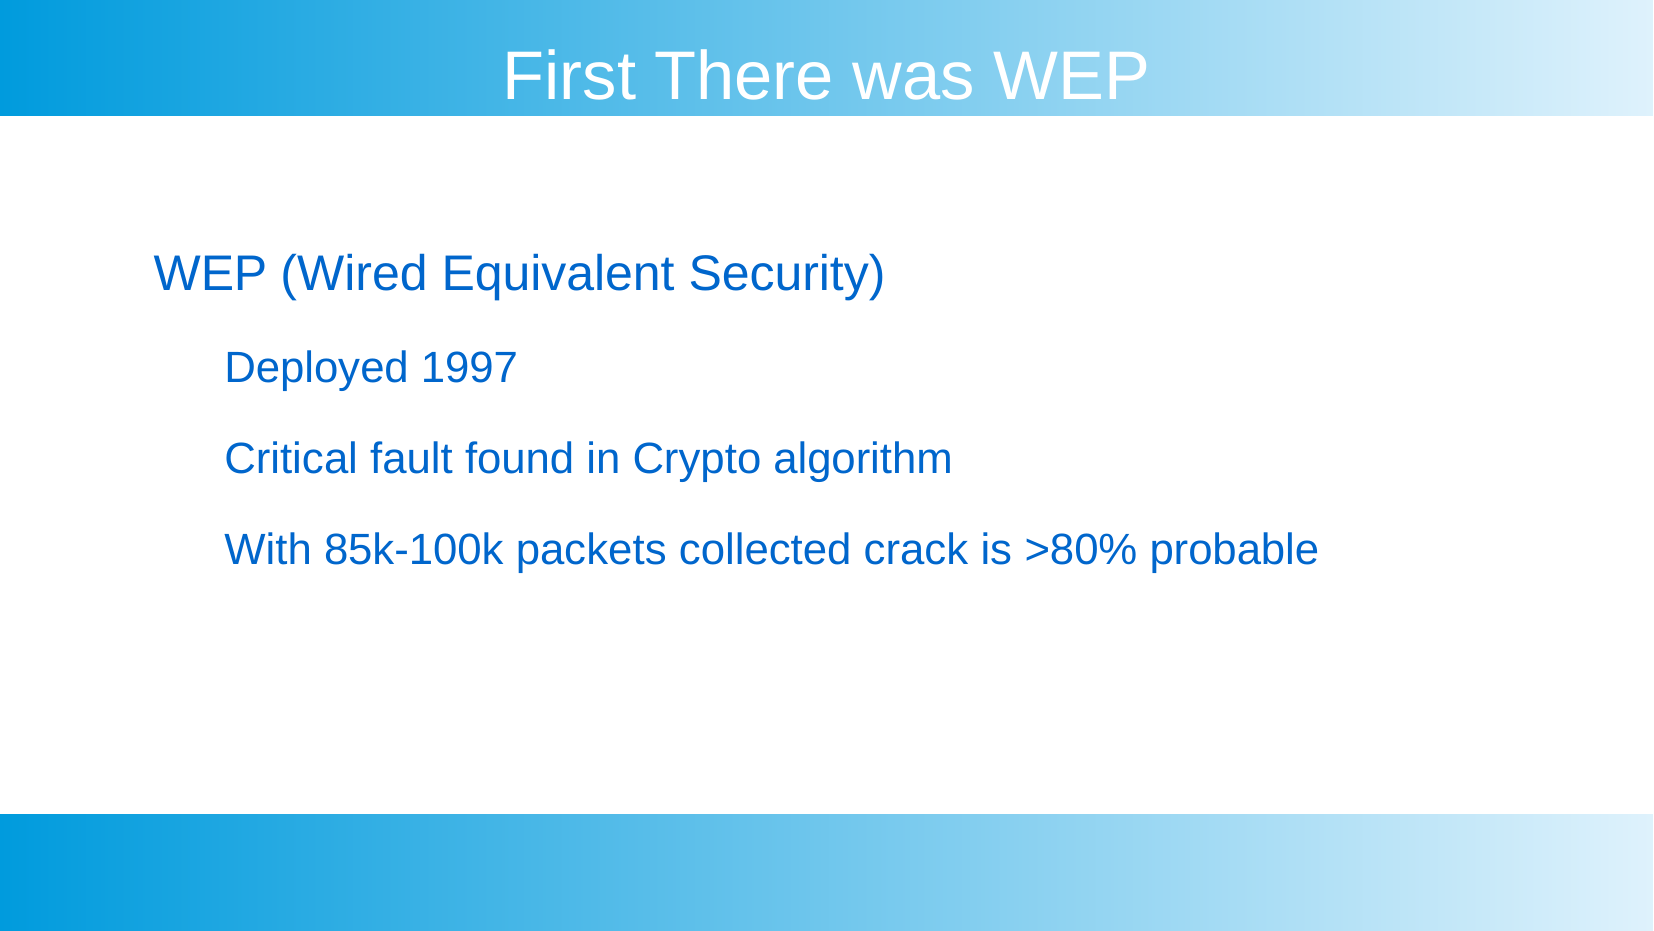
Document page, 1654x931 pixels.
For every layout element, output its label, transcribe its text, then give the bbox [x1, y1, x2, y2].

list WEP (Wired Equivalent Security) Deployed 1997 Critical fault found in Crypto algorithm With 85k-100k packets collected crack is >80% probable [82, 217, 1571, 758]
title First There was WEP [82, 37, 1571, 116]
